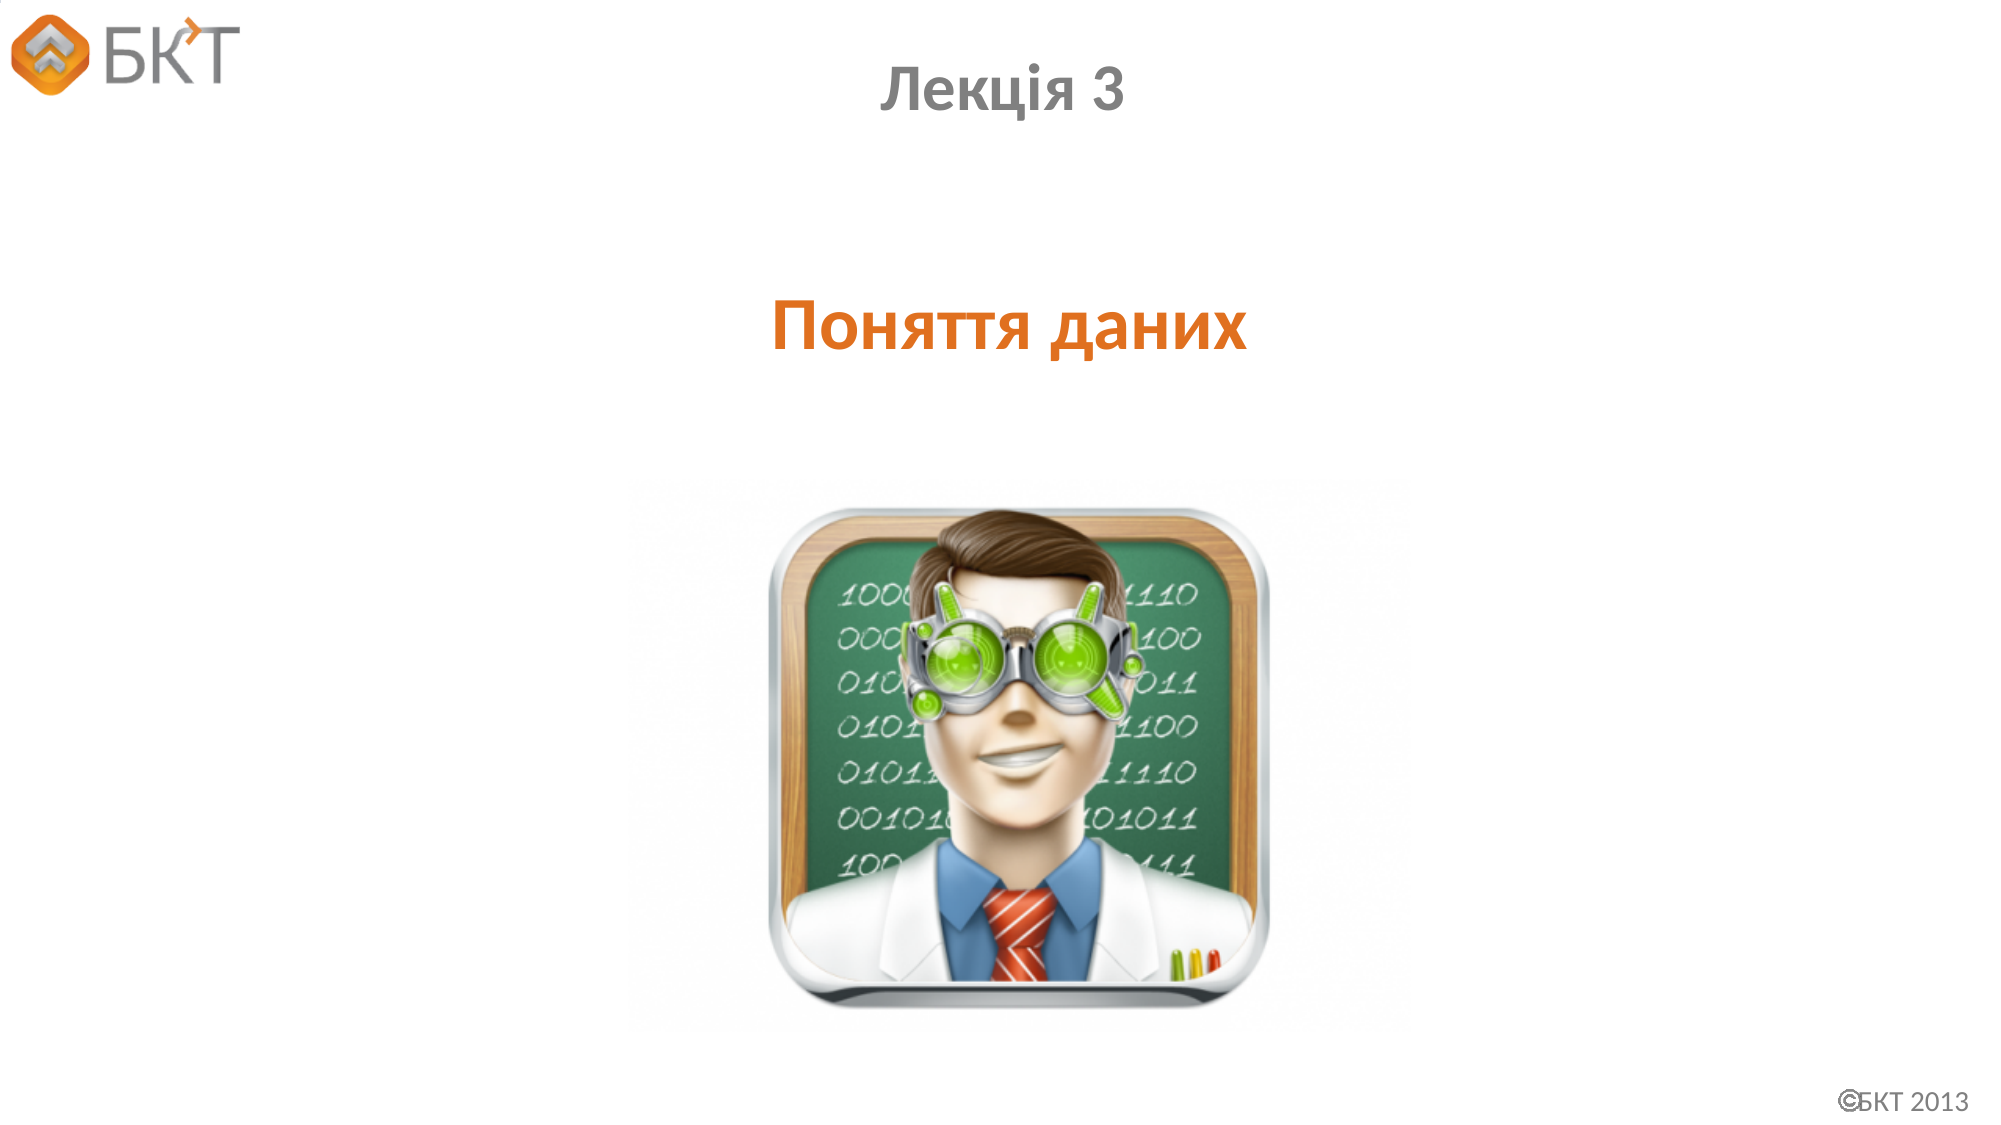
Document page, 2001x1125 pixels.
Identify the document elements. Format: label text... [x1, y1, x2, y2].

picture [628, 479, 1411, 1032]
picture [1838, 1084, 1861, 1116]
text_box Поняття даних [610, 267, 1410, 373]
picture [4, 9, 250, 97]
